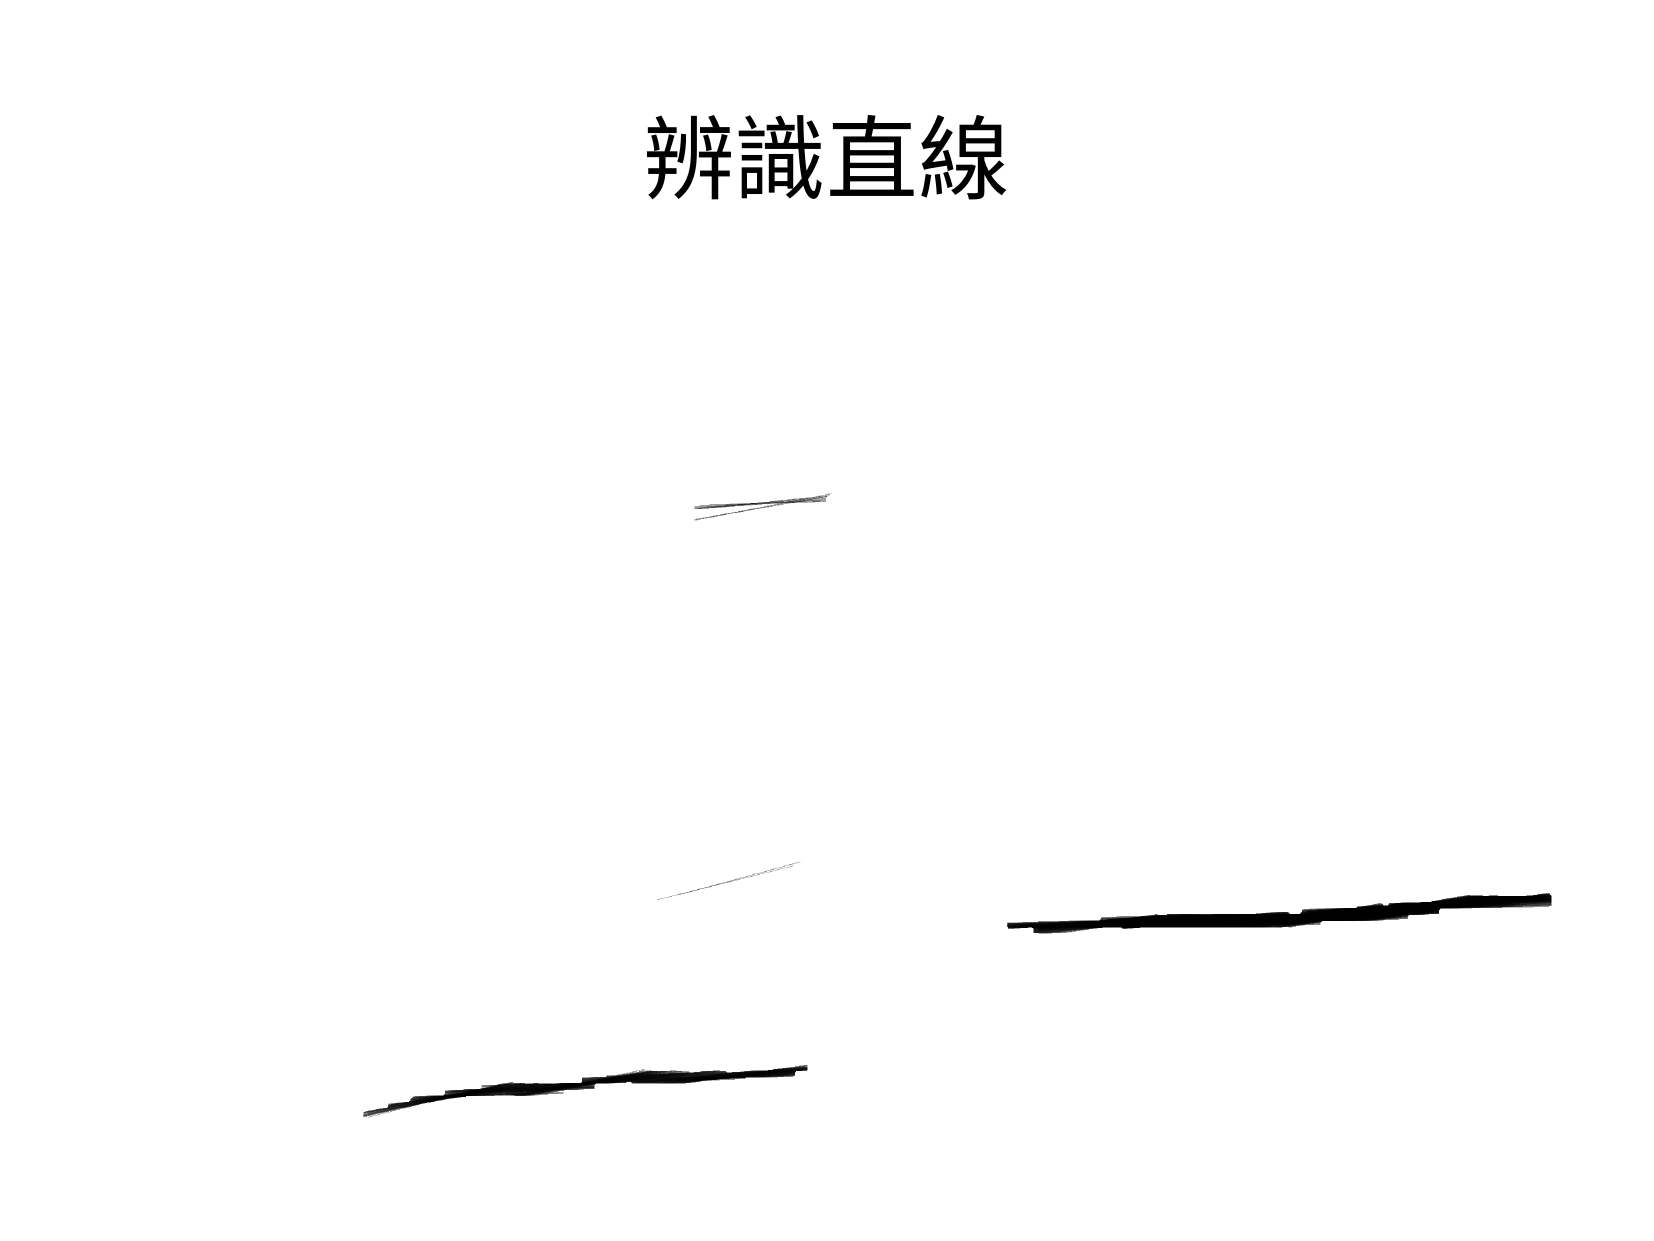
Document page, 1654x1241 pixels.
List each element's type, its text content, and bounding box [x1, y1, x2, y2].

title 辨識直線 [82, 49, 1571, 239]
picture [0, 239, 1651, 1189]
